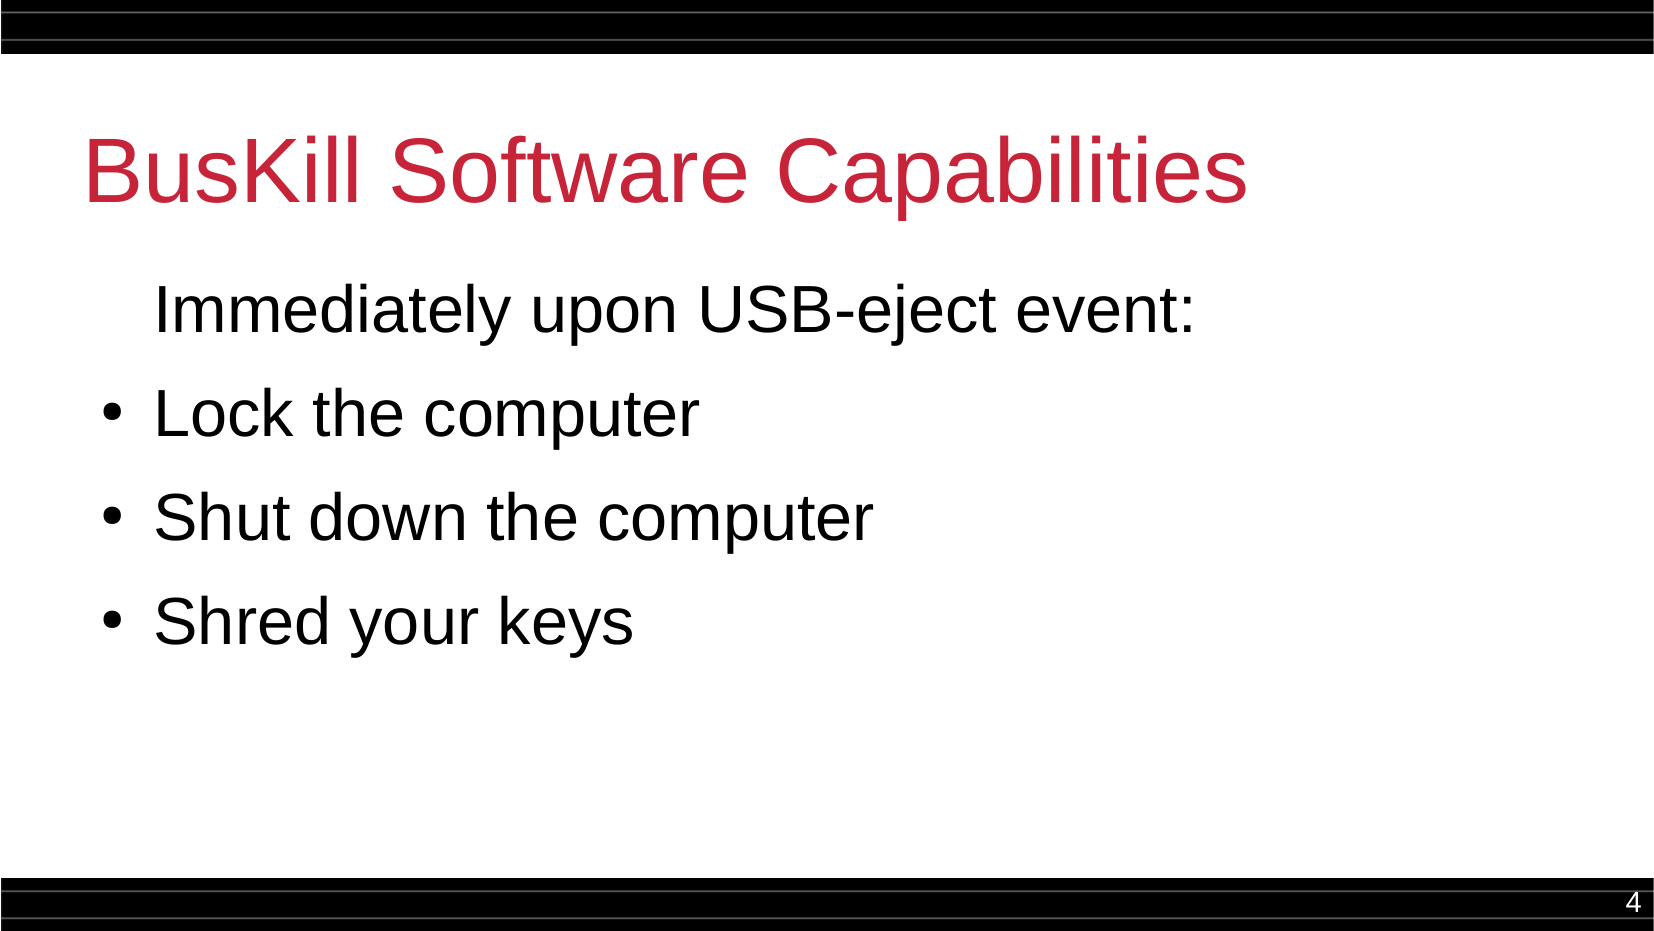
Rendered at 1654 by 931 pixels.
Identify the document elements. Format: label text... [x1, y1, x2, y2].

title BusKill Software Capabilities [82, 92, 1571, 249]
list Immediately upon USB-eject event: Lock the computer Shut down the computer Shred your keys [82, 271, 1571, 758]
picture [1, 0, 1654, 54]
picture [1, 878, 1654, 931]
